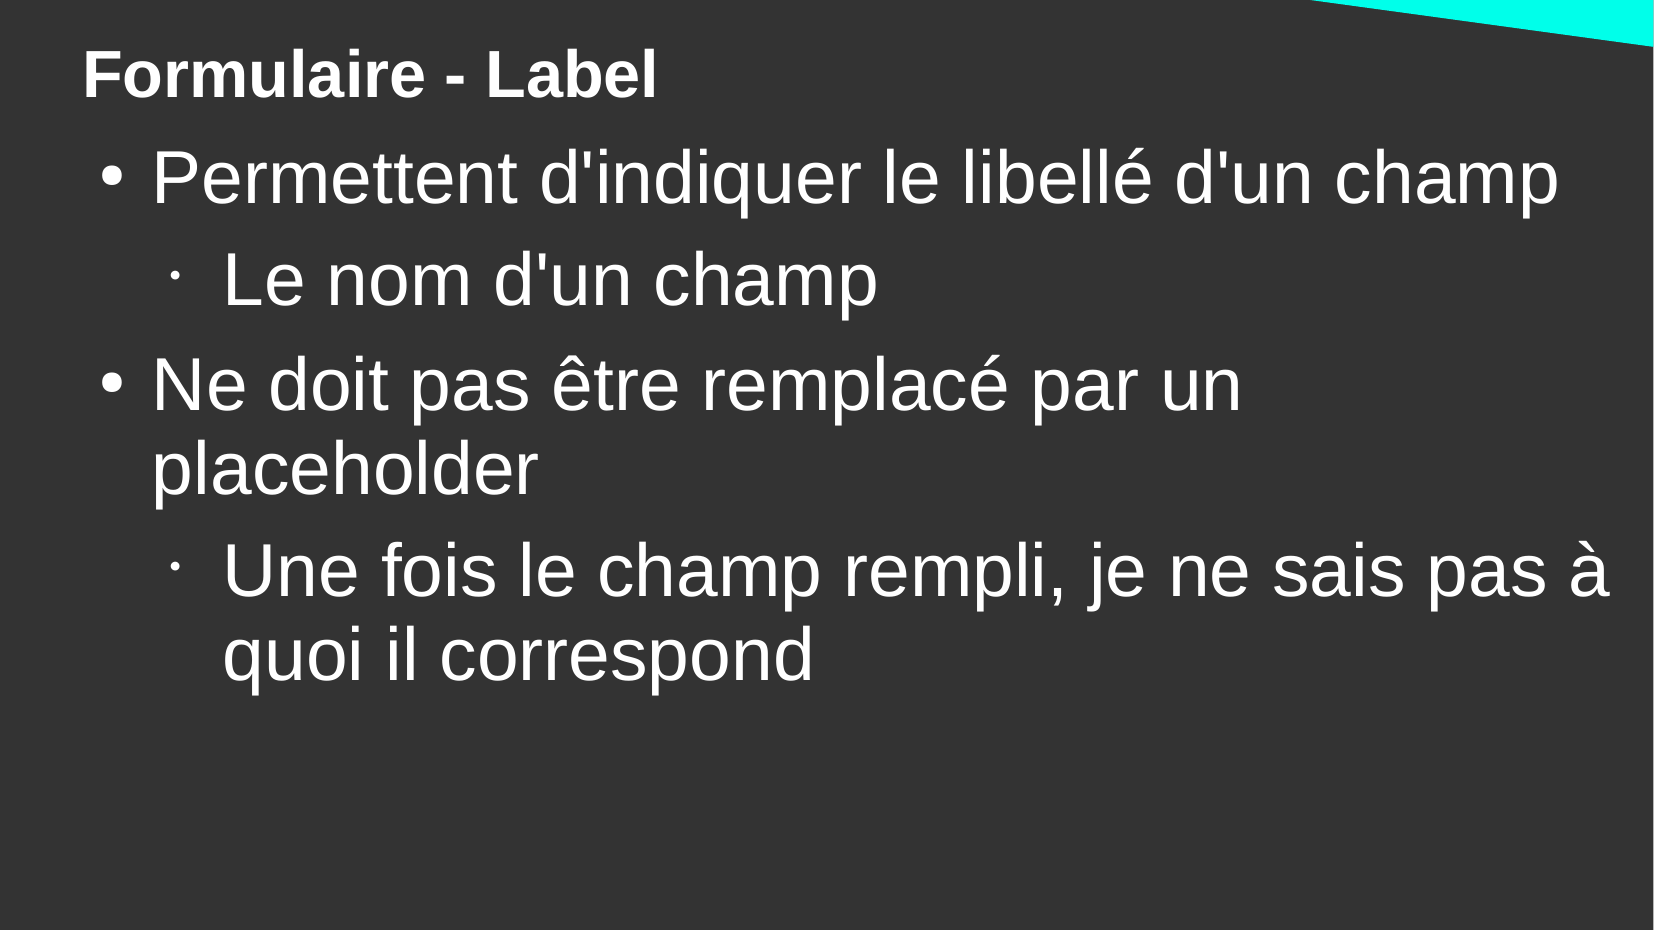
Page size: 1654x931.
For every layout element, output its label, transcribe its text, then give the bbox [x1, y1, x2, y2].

text_box [1310, 0, 1654, 47]
list Permettent d'indiquer le libellé d'un champ Le nom d'un champ Ne doit pas être remplacé par un placeholder Une fois le champ rempli, je ne sais pas à quoi il correspond [80, 135, 1620, 709]
title Formulaire - Label [82, 37, 1571, 114]
